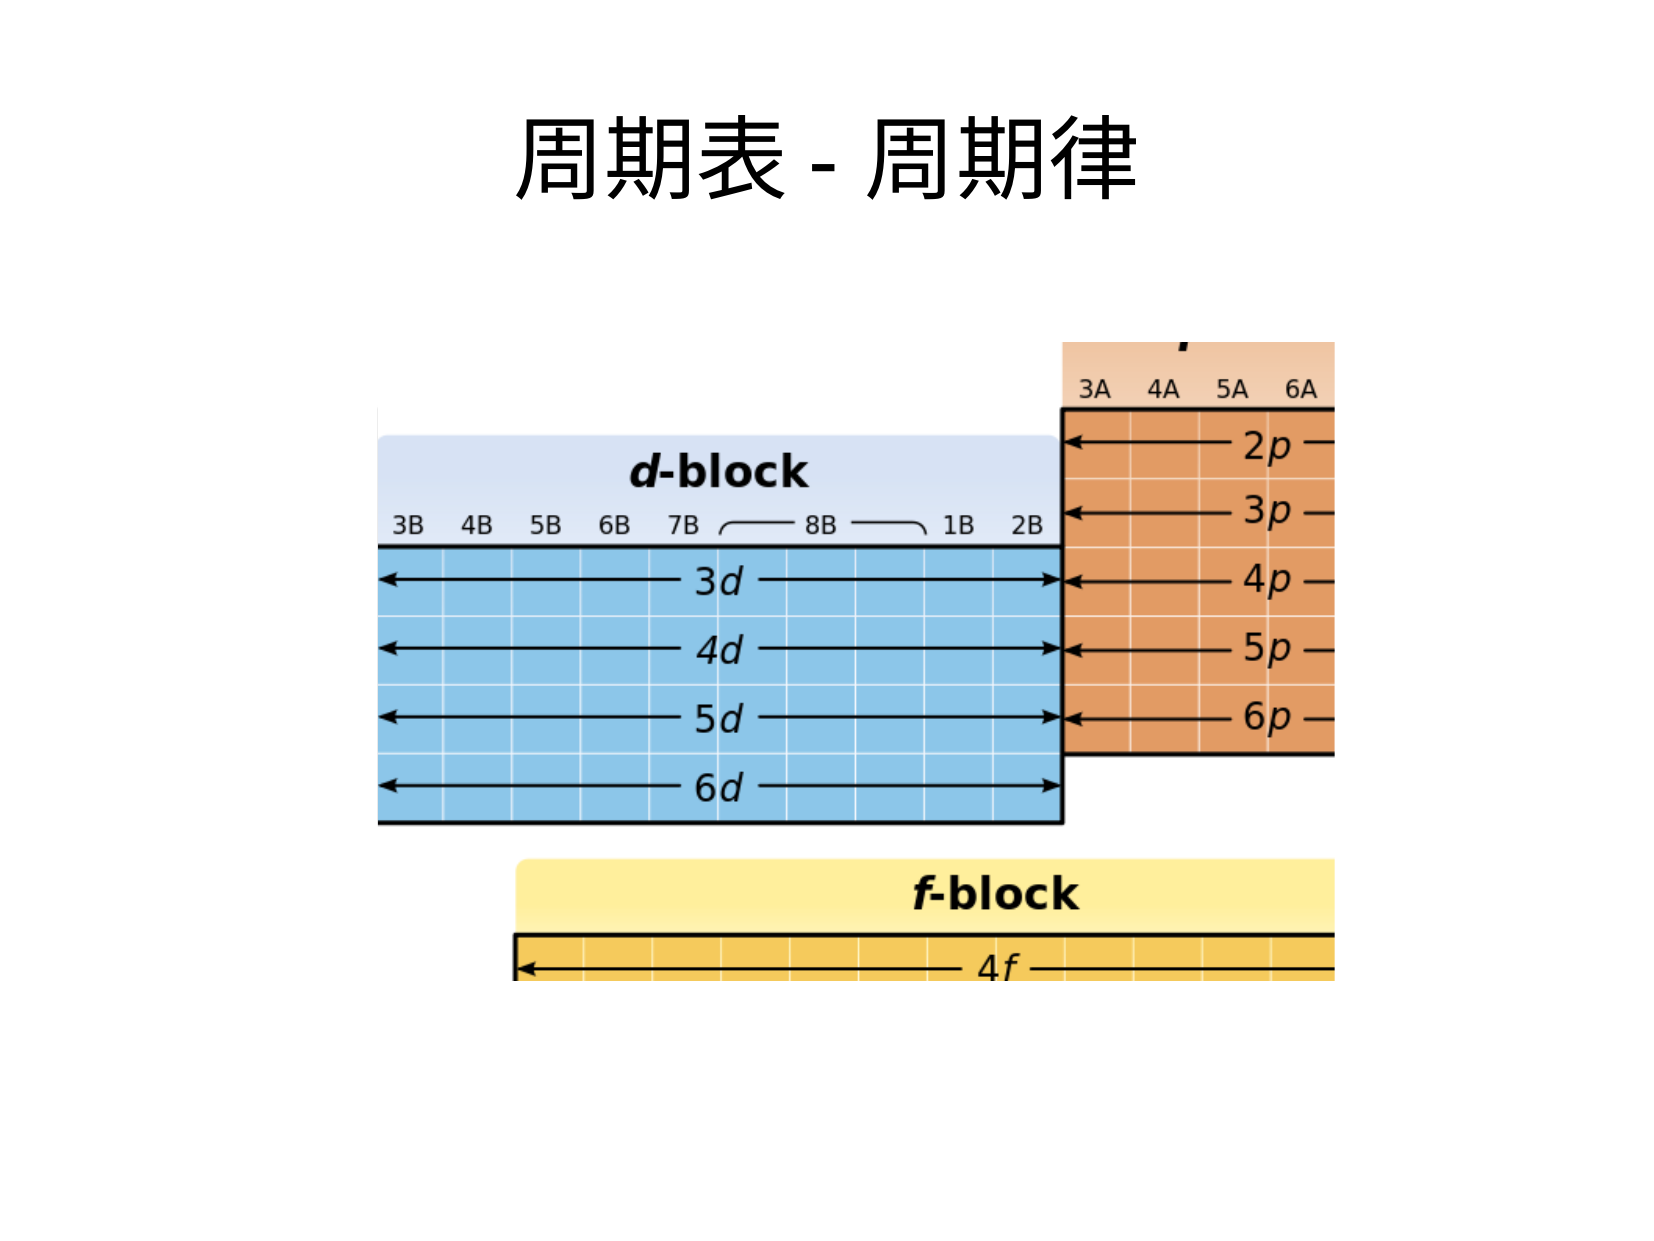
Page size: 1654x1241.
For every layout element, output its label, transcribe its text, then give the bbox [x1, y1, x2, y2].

title 周期表 - 周期律 [82, 49, 1571, 257]
list [377, 342, 1335, 981]
